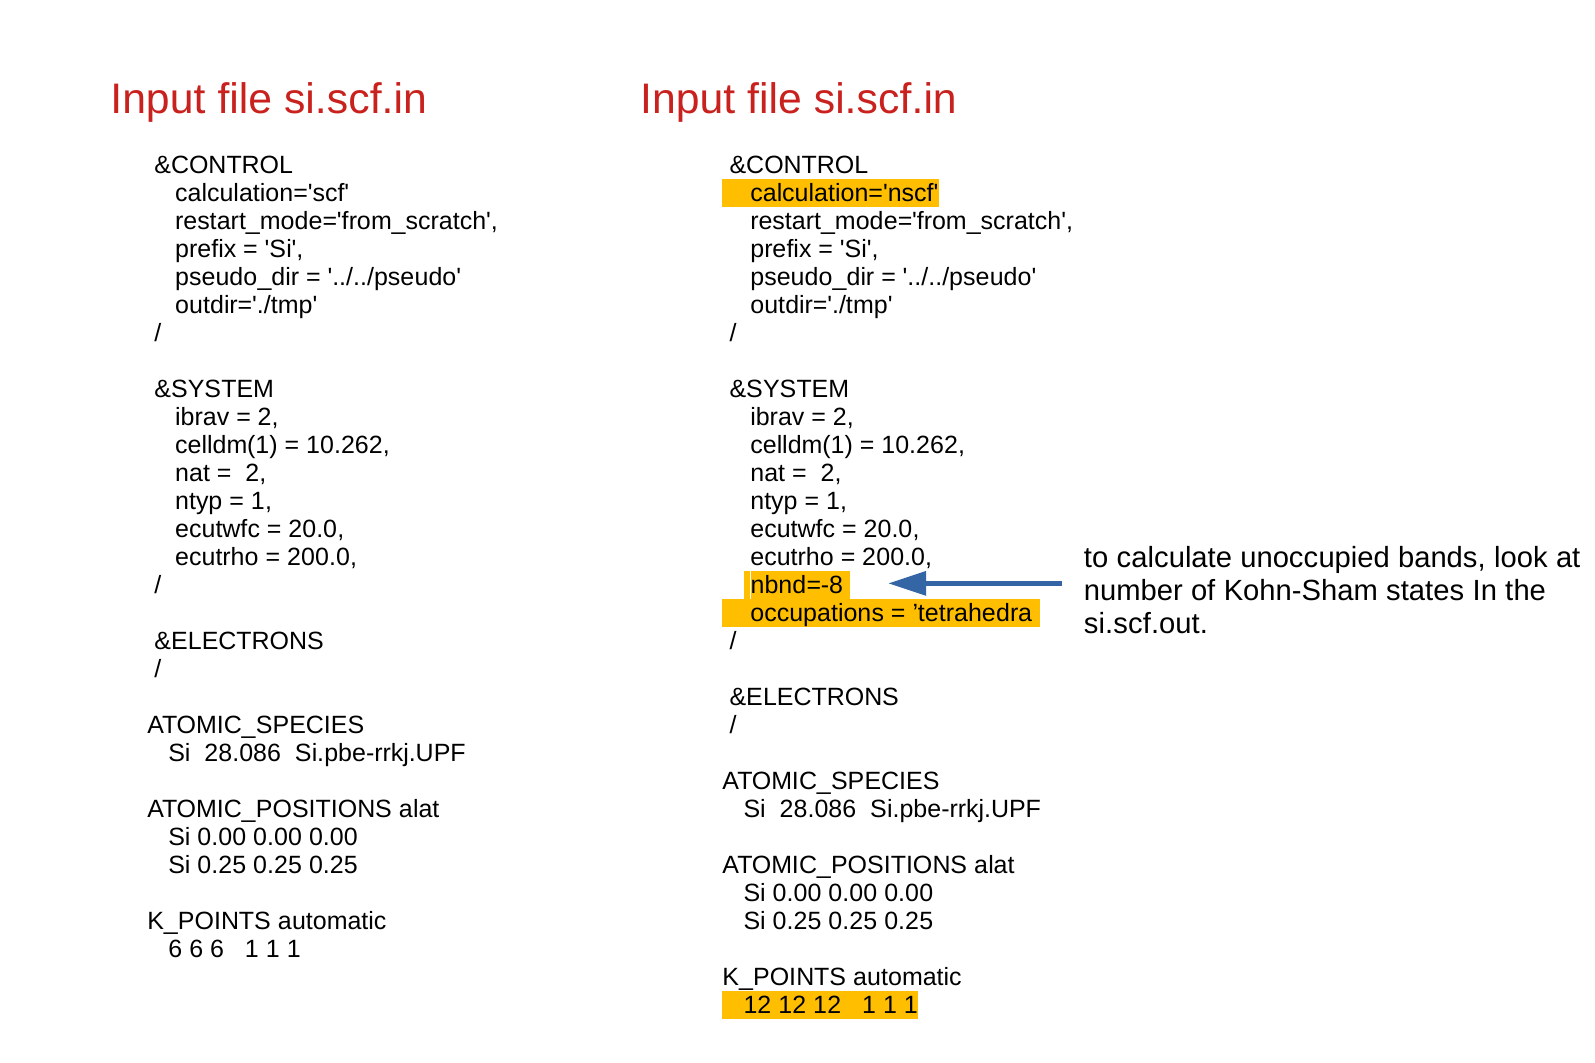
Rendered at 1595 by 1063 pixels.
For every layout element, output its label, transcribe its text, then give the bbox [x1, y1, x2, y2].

text_box &CONTROL calculation='nscf' restart_mode='from_scratch', prefix = 'Si', pseudo_dir = '../../pseudo' outdir='./tmp' / &SYSTEM ibrav = 2, celldm(1) = 10.262, nat = 2, ntyp = 1, ecutwfc = 20.0, ecutrho = 200.0, nbnd=-8 occupations = ’tetrahedra / &ELECTRONS / ATOMIC_SPECIES Si 28.086 Si.pbe-rrkj.UPF ATOMIC_POSITIONS alat Si 0.00 0.00 0.00 Si 0.25 0.25 0.25 K_POINTS automatic 12 12 12 1 1 1 [707, 143, 1244, 1027]
text_box Input file si.scf.in [95, 67, 625, 133]
text_box Input file si.scf.in [625, 67, 1520, 133]
text_box &CONTROL calculation='scf' restart_mode='from_scratch', prefix = 'Si', pseudo_dir = '../../pseudo' outdir='./tmp' / &SYSTEM ibrav = 2, celldm(1) = 10.262, nat = 2, ntyp = 1, ecutwfc = 20.0, ecutrho = 200.0, / &ELECTRONS / ATOMIC_SPECIES Si 28.086 Si.pbe-rrkj.UPF ATOMIC_POSITIONS alat Si 0.00 0.00 0.00 Si 0.25 0.25 0.25 K_POINTS automatic 6 6 6 1 1 1 [132, 143, 669, 971]
text_box to calculate unoccupied bands, look at number of Kohn-Sham states In the si.scf.out. [1069, 533, 1595, 663]
